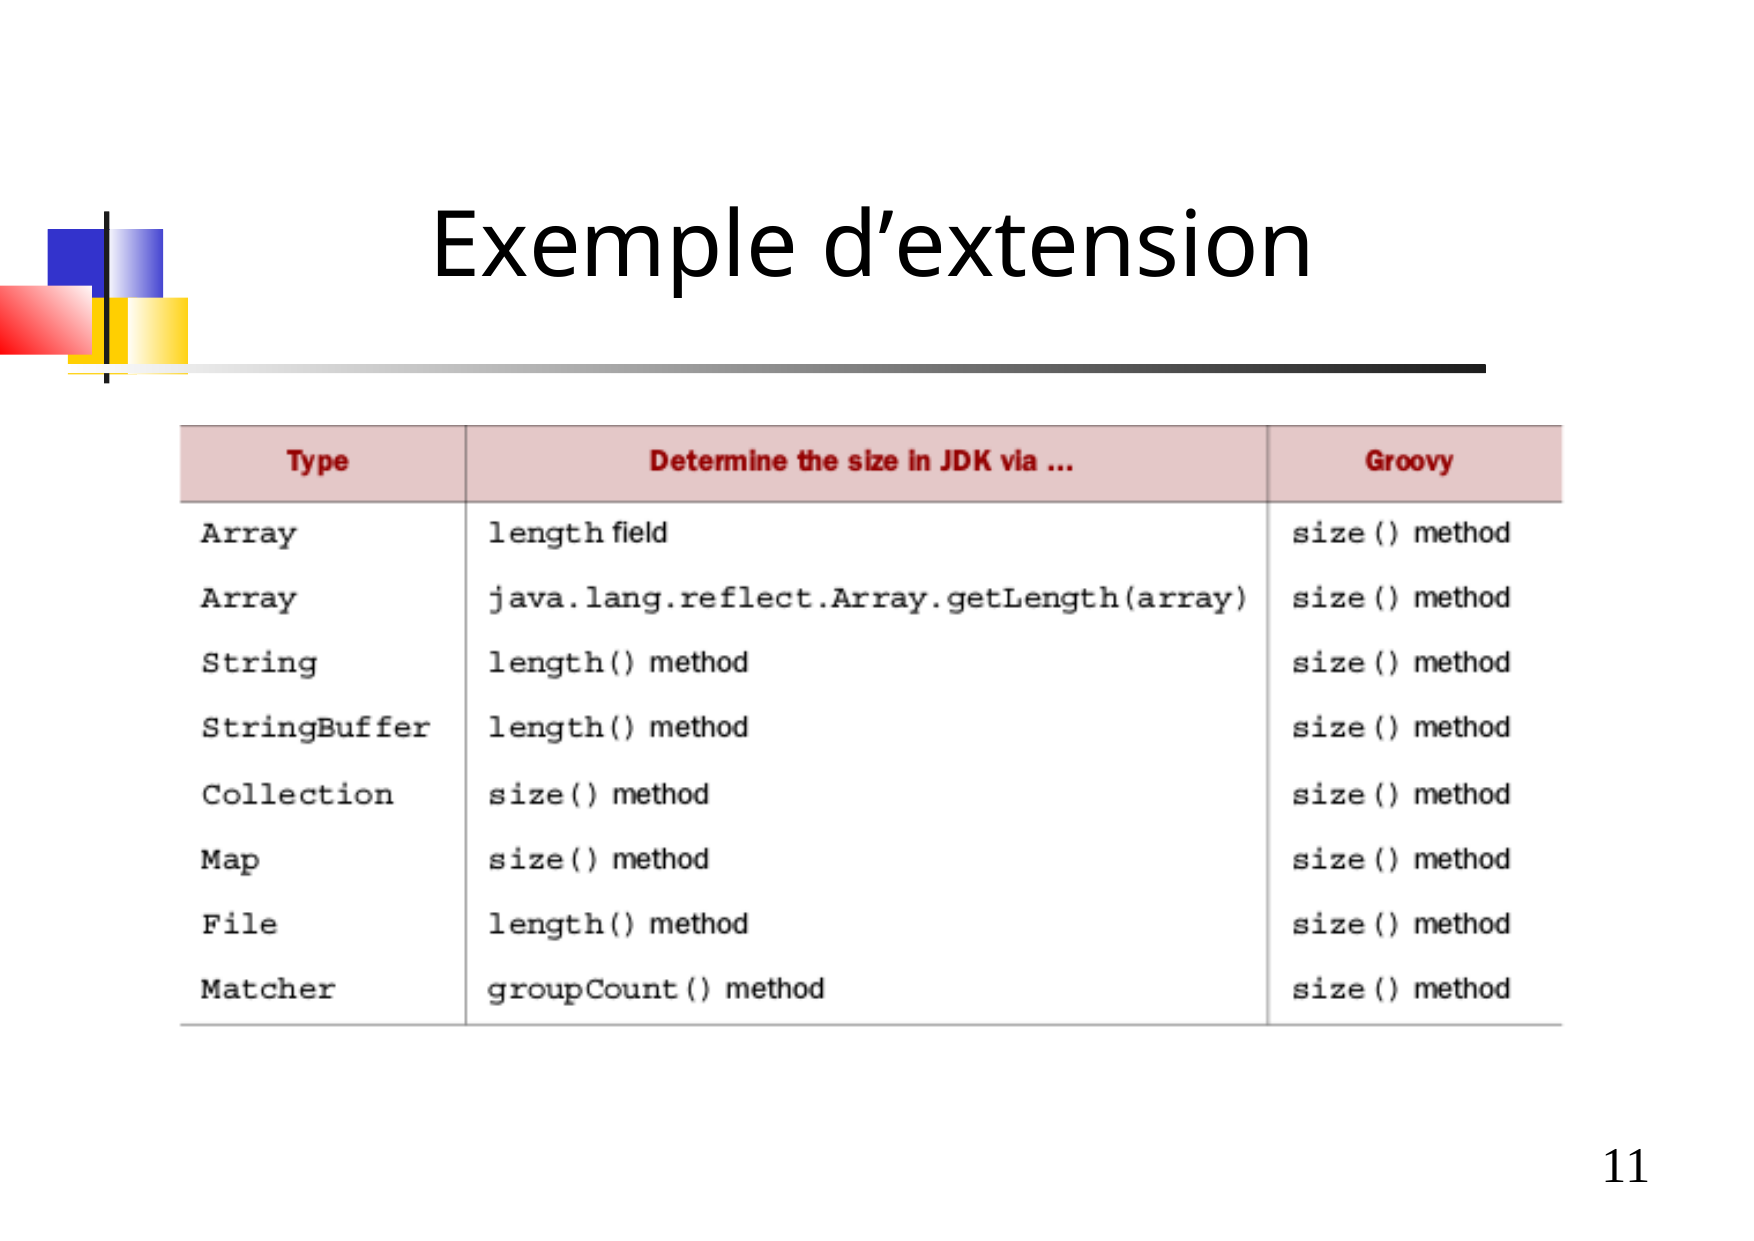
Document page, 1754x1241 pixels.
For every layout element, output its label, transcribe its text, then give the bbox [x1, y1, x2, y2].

picture [179, 425, 1567, 1036]
title Exemple d’extension [179, 139, 1567, 351]
